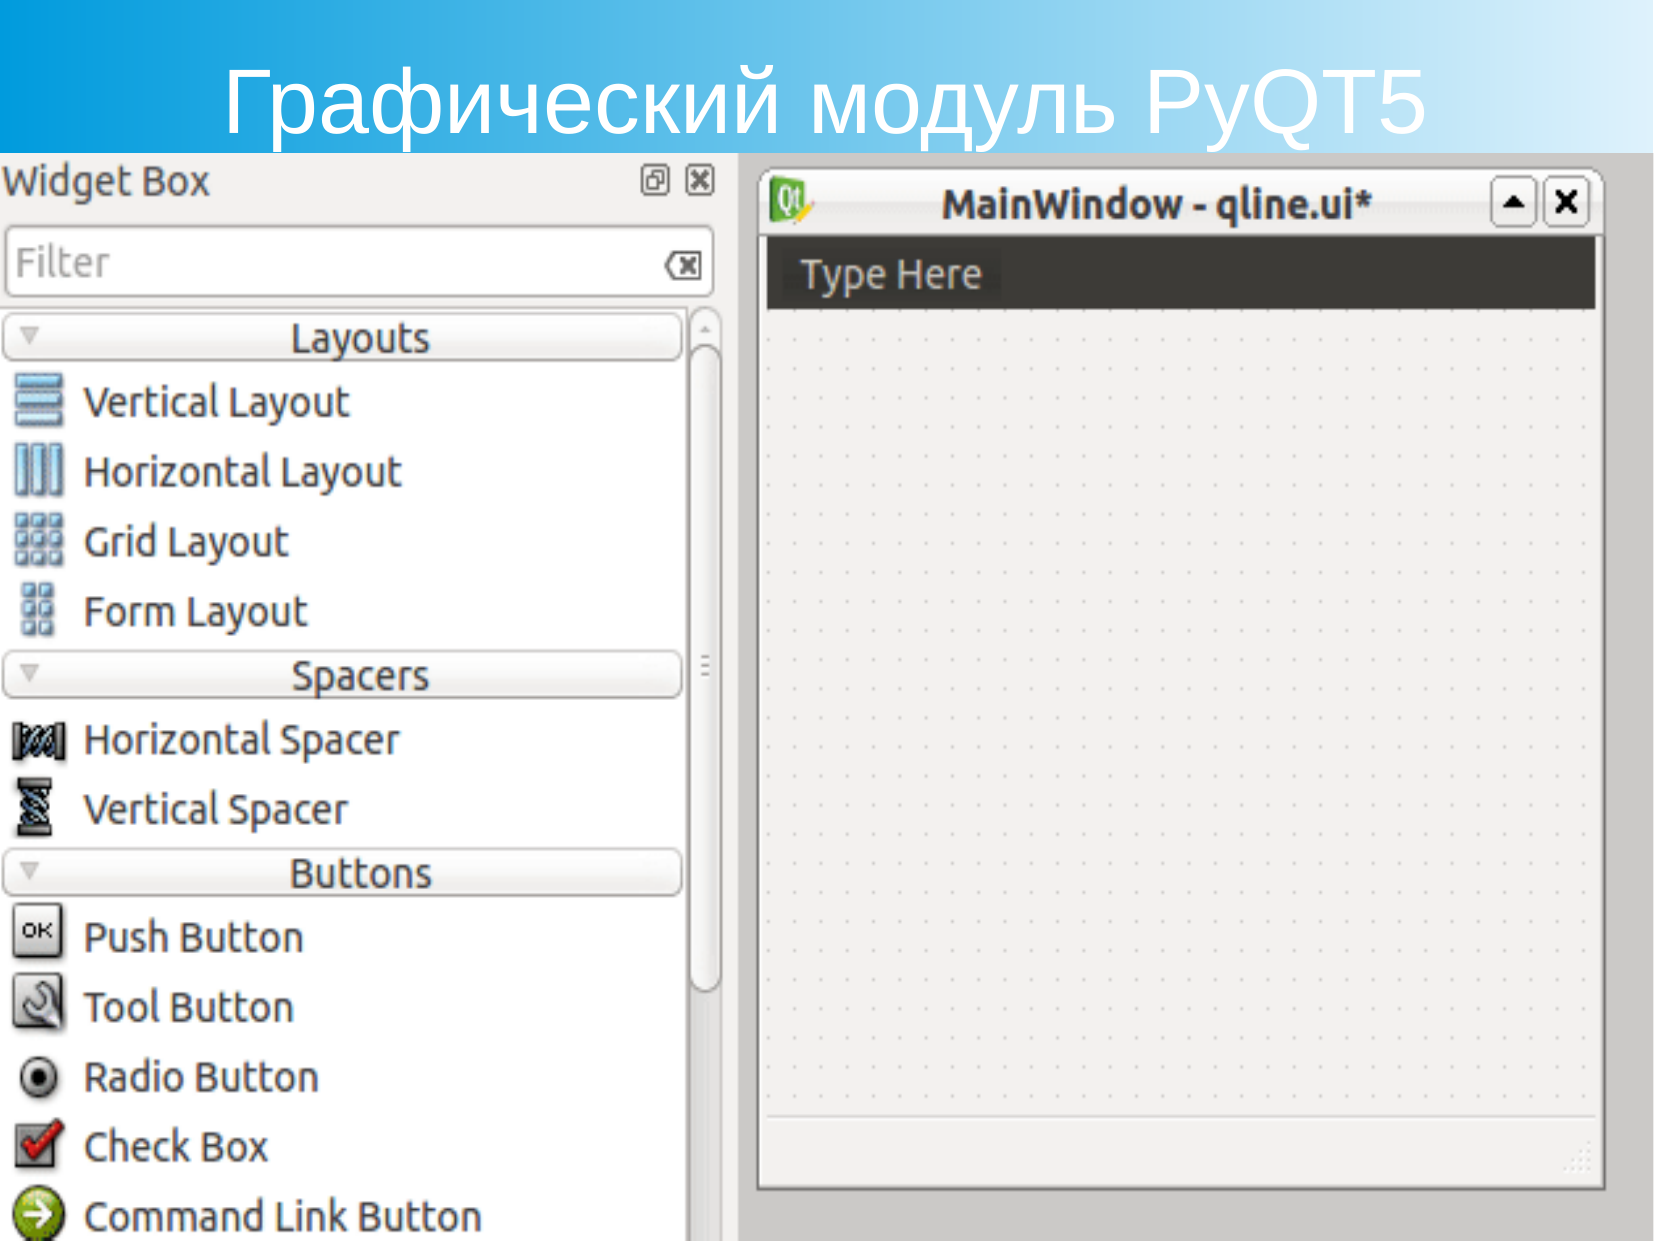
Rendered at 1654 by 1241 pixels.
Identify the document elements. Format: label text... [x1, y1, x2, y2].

picture [0, 153, 1654, 1241]
title Графический модуль PyQT5 [82, 49, 1571, 153]
